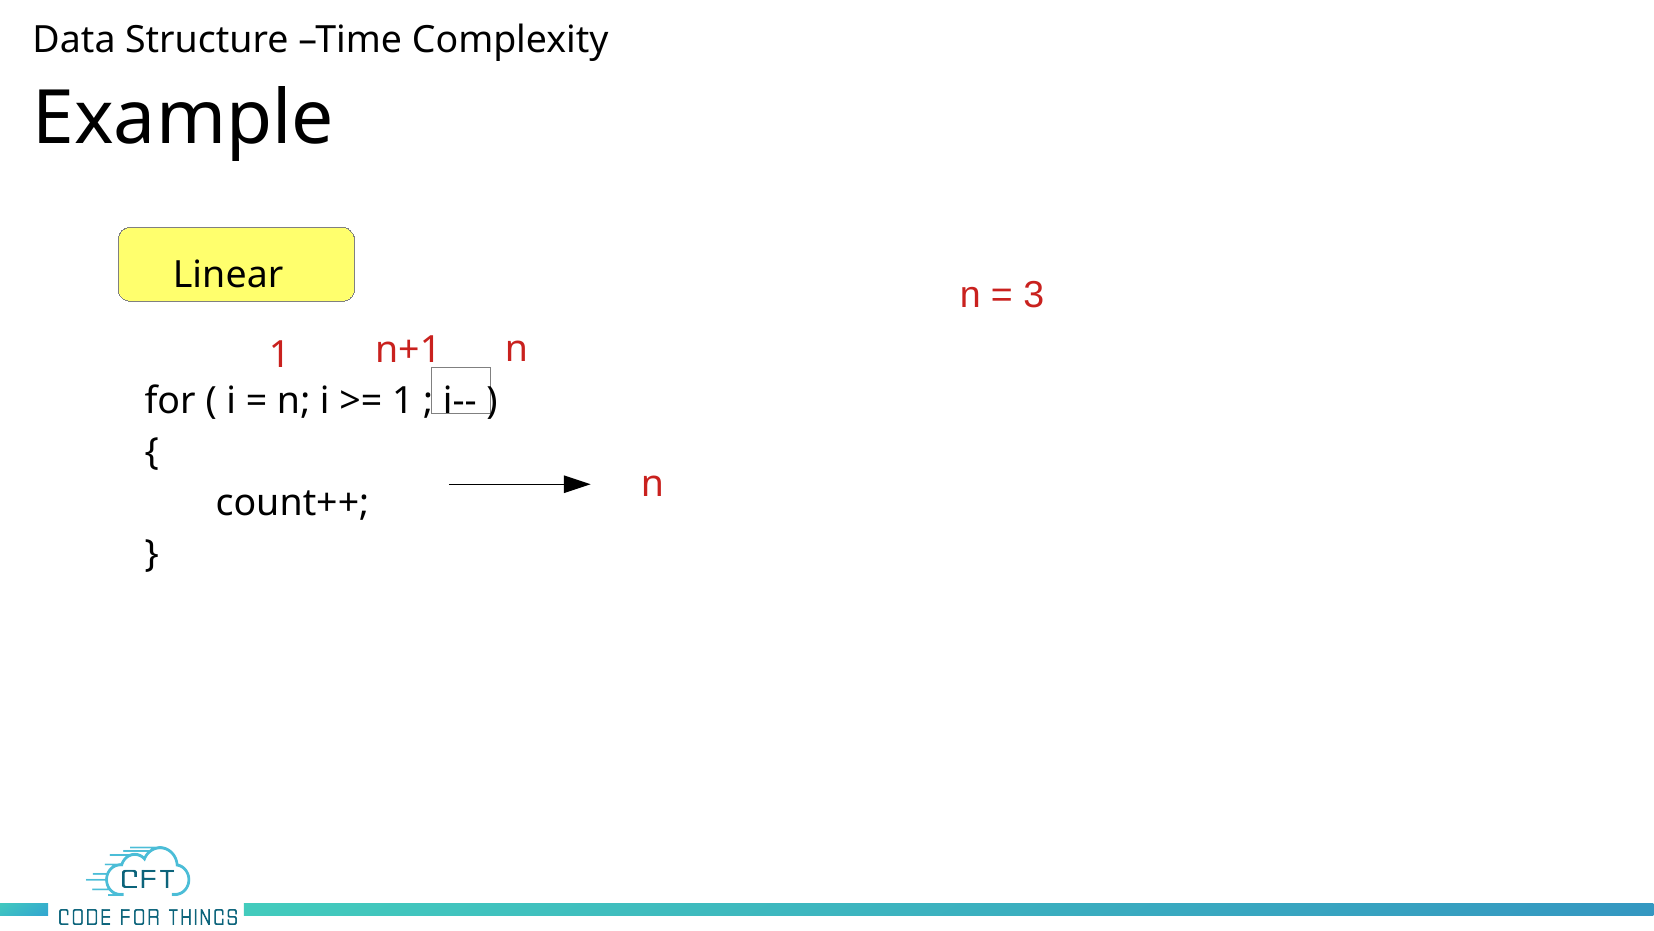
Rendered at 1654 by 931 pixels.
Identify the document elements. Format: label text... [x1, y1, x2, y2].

text_box [118, 227, 355, 302]
picture [59, 846, 237, 925]
title Data Structure –Time Complexity Example [32, 12, 1184, 166]
text_box n [490, 313, 544, 366]
text_box n = 3 [944, 265, 1060, 323]
text_box Linear [158, 239, 308, 299]
text_box n+1 [360, 315, 469, 374]
text_box n [625, 449, 680, 508]
text_box for ( i = n; i >= 1 ; i-- ) { count++; } [94, 366, 662, 556]
text_box 1 [253, 319, 308, 379]
